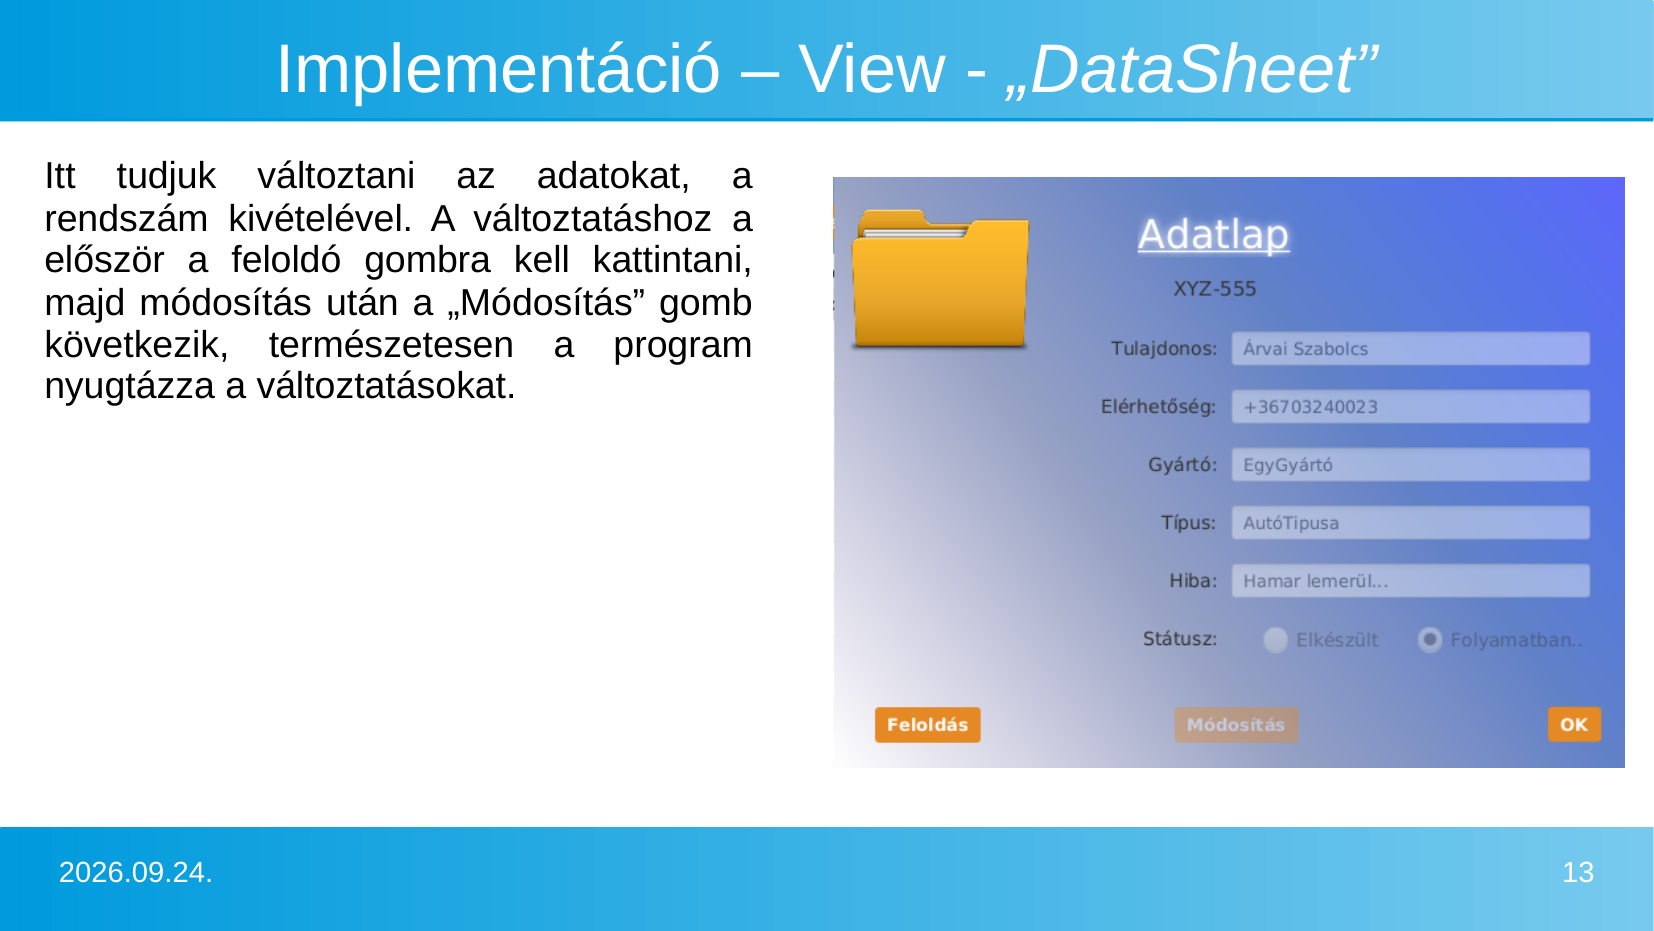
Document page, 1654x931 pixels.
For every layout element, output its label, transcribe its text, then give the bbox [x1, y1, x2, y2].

title Implementáció – View - „DataSheet” [59, 29, 1595, 108]
picture [833, 177, 1625, 768]
text_box Itt tudjuk változtani az adatokat, a rendszám kivételével. A változtatáshoz a először a feloldó gombra kell kattintani, majd módosítás után a „Módosítás” gomb következik, természetesen a program nyugtázza a változtatásokat. [29, 147, 768, 415]
